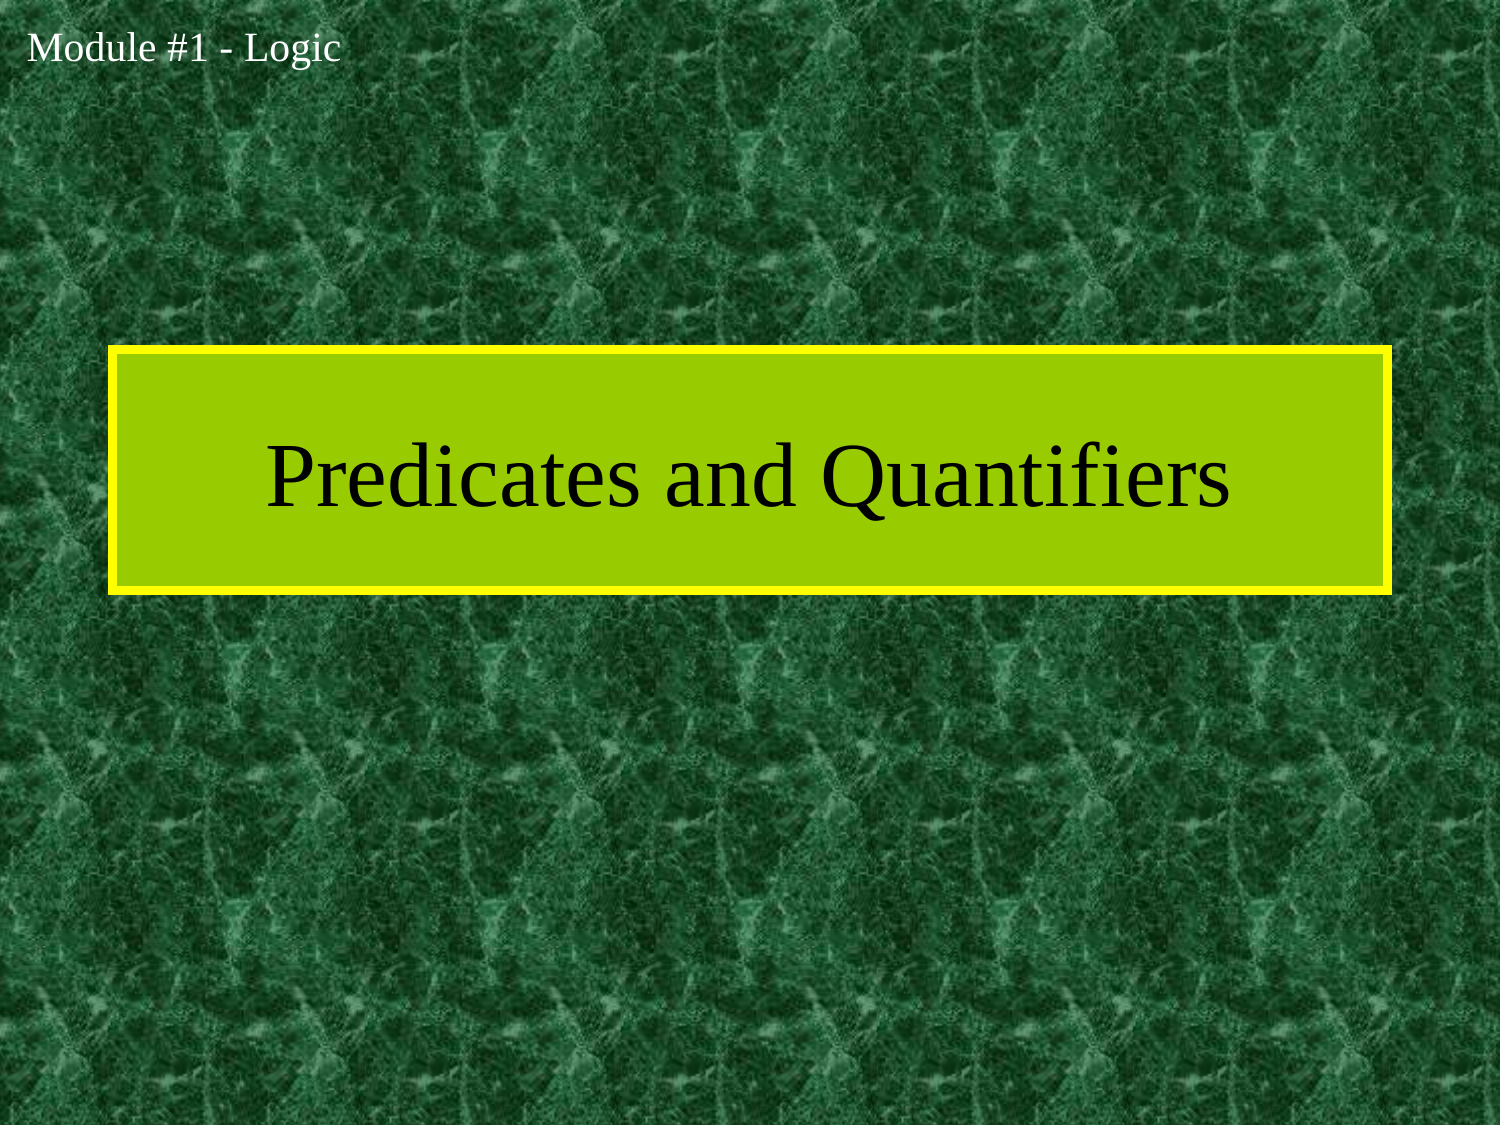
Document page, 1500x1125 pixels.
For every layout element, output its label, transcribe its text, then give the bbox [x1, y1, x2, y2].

picture [0, 0, 1500, 1125]
title Predicates and Quantifiers [112, 349, 1388, 591]
